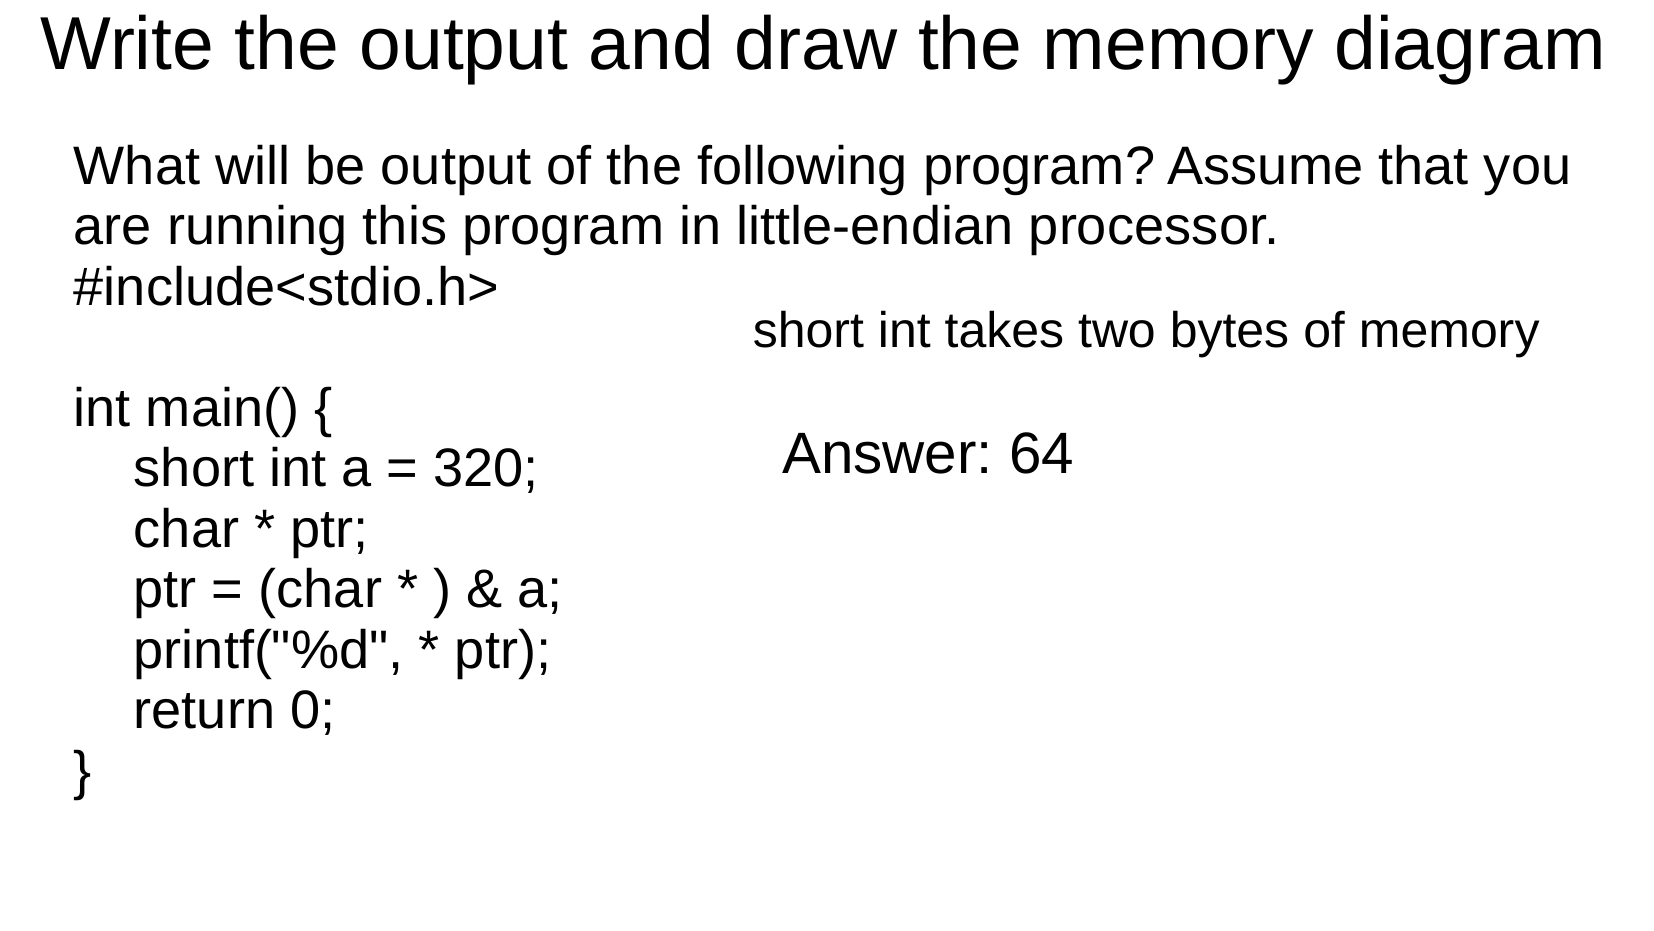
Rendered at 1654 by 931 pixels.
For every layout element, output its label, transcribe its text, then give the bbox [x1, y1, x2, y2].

text_box What will be output of the following program? Assume that you are running this program in little-endian processor. #include<stdio.h> int main() { short int a = 320; char * ptr; ptr = (char * ) & a; printf("%d", * ptr); return 0; } [59, 127, 1654, 809]
title Write the output and draw the memory diagram [0, 0, 1654, 128]
text_box Answer: 64 [767, 413, 1477, 494]
text_box short int takes two bytes of memory [738, 295, 1565, 366]
